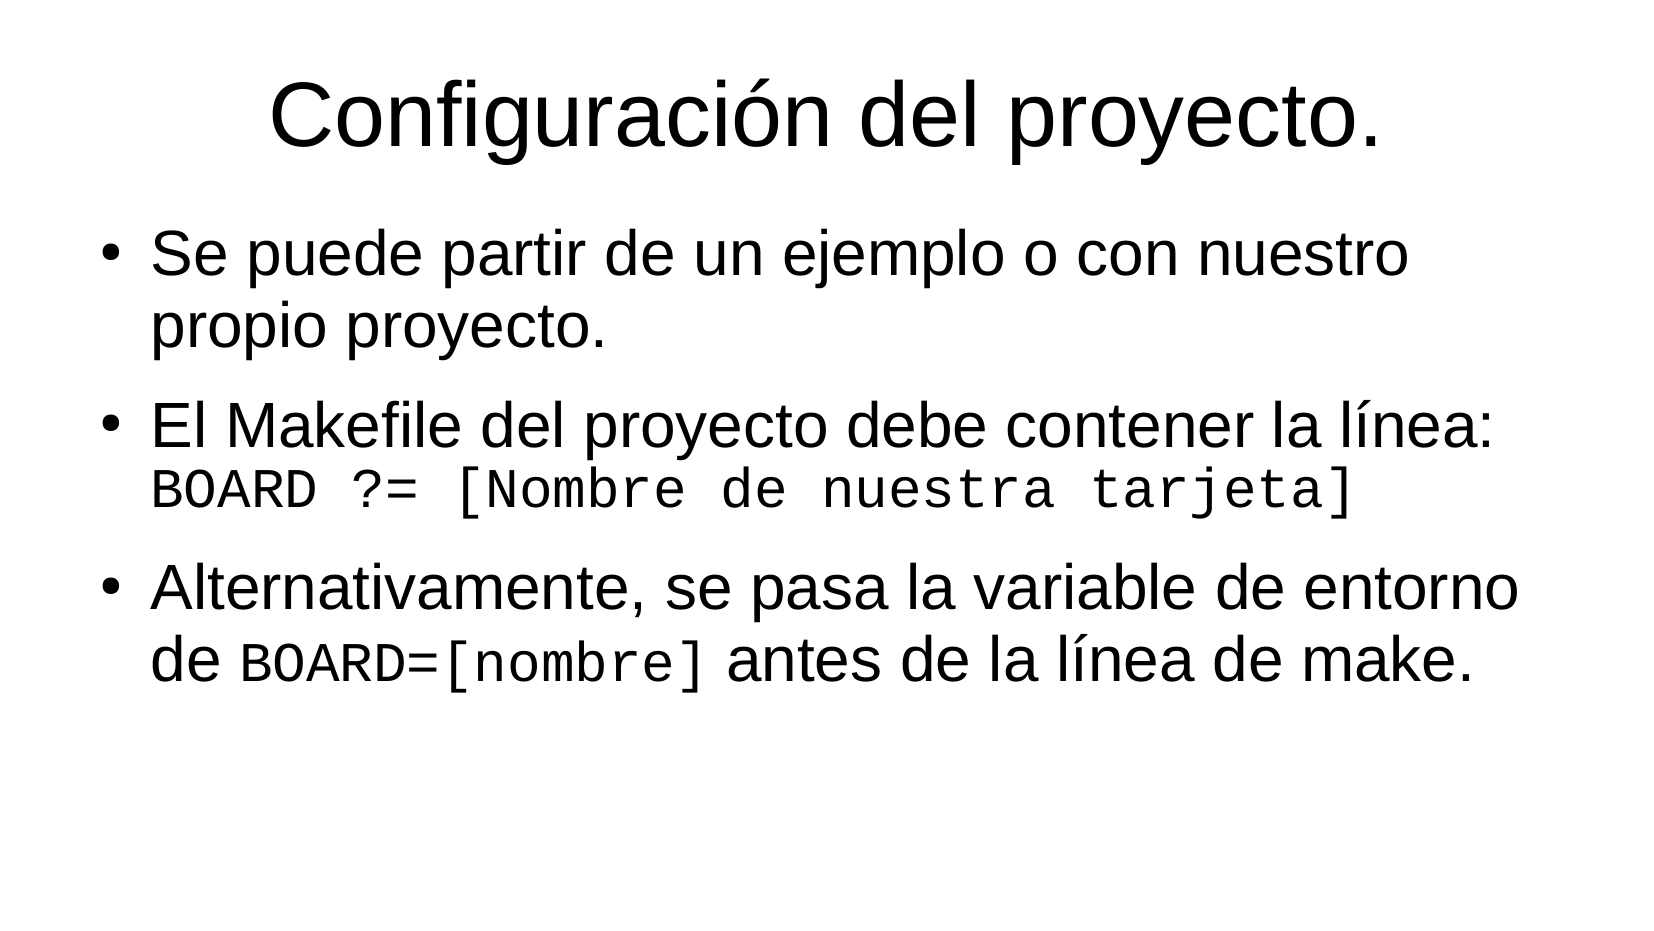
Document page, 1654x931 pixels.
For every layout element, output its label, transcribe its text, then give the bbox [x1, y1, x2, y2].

list Se puede partir de un ejemplo o con nuestro propio proyecto. El Makefile del proyecto debe contener la línea: BOARD ?= [Nombre de nuestra tarjeta] Alternativamente, se pasa la variable de entorno de BOARD=[nombre] antes de la línea de make. [82, 217, 1571, 758]
title Configuración del proyecto. [82, 37, 1571, 193]
